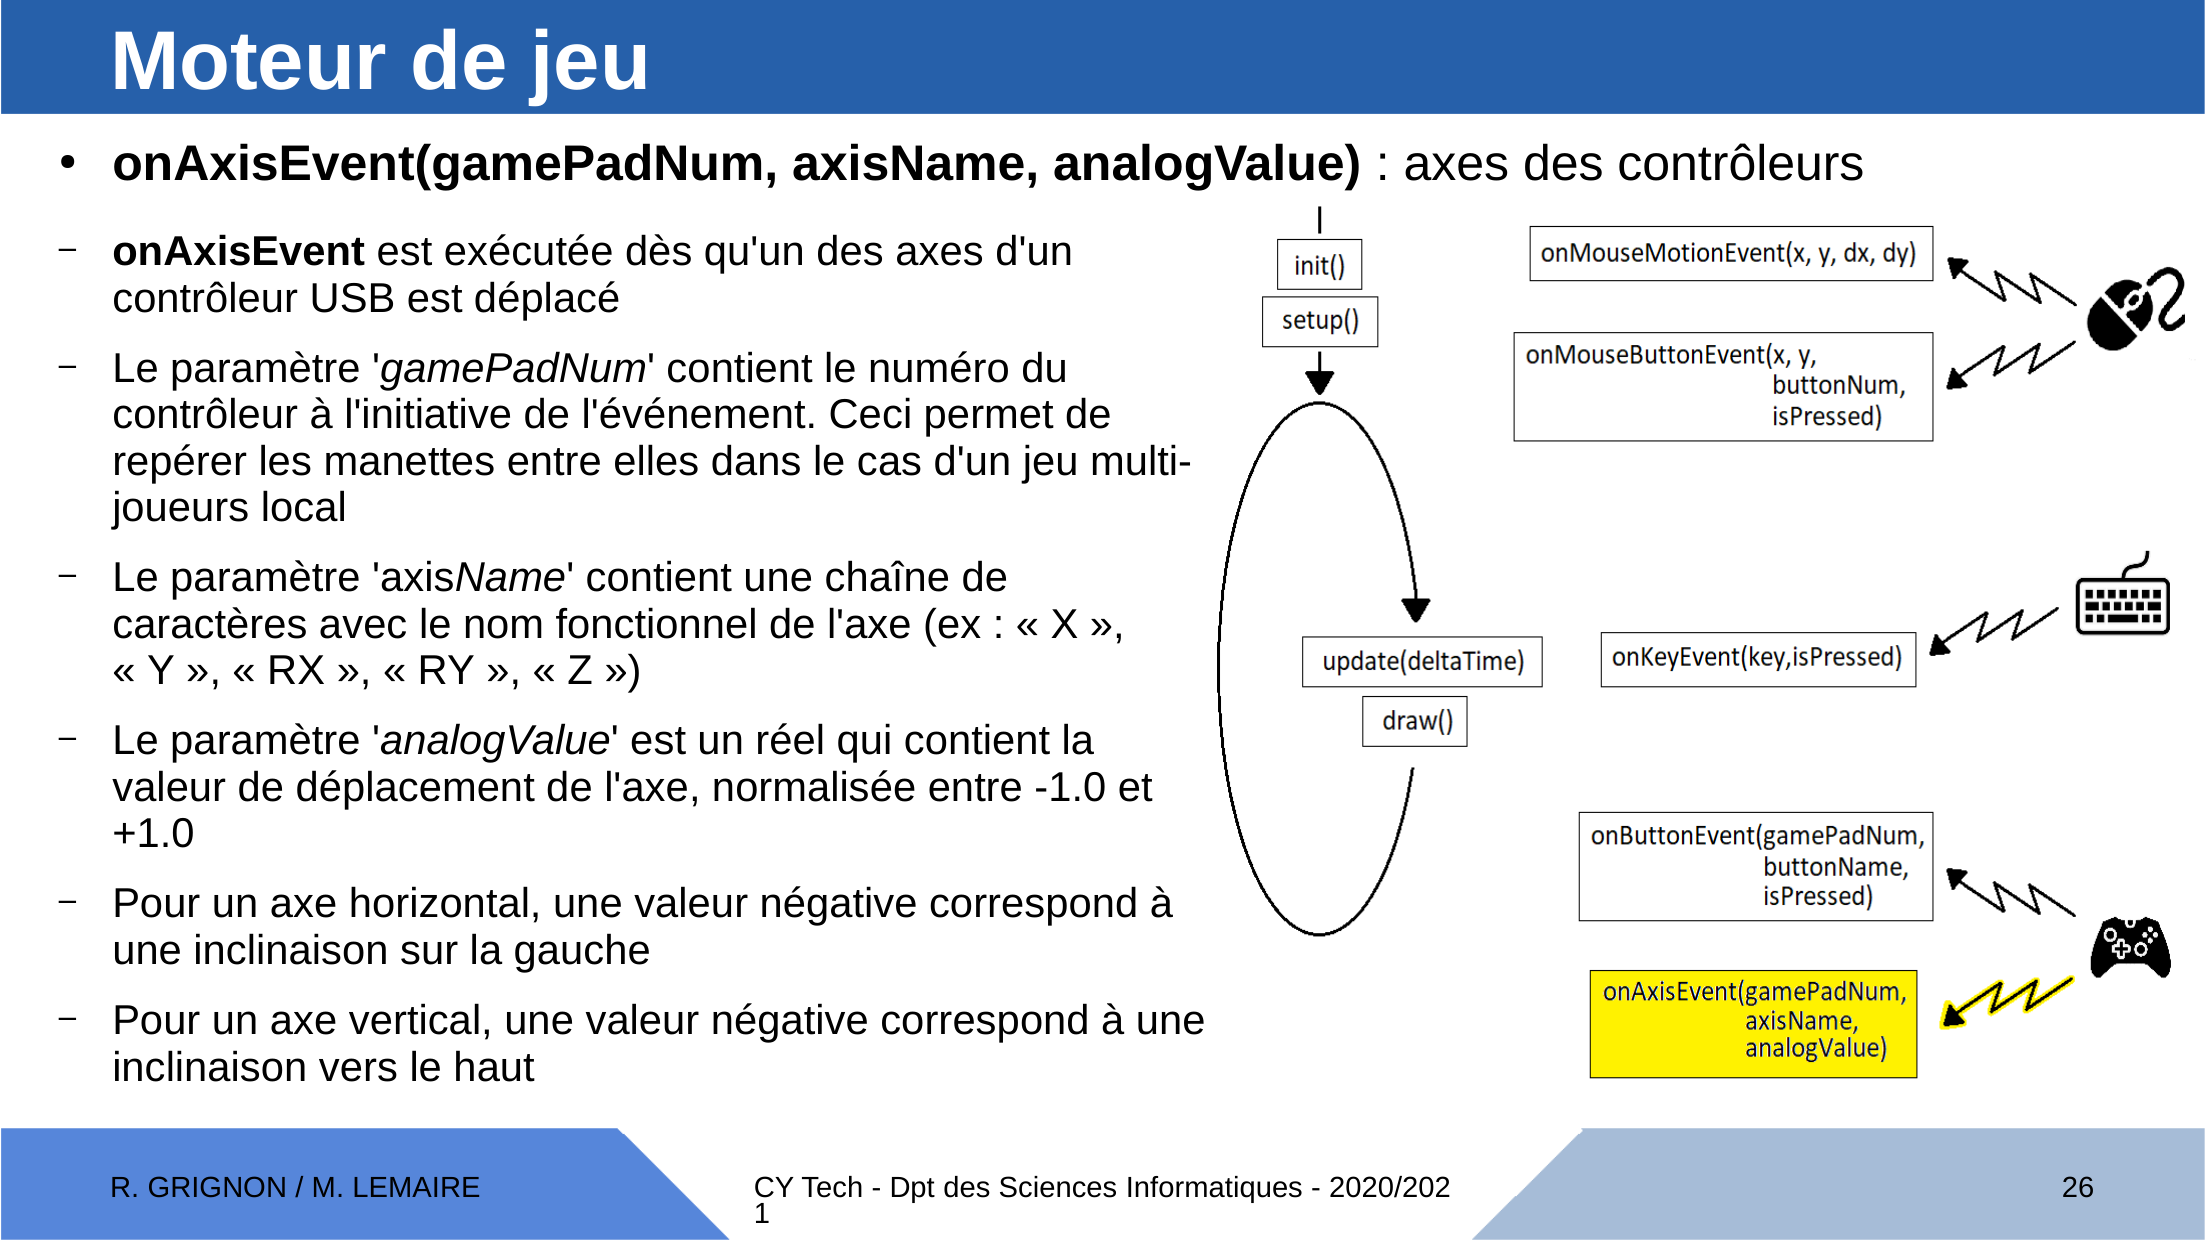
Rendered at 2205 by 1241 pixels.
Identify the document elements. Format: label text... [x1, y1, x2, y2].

picture [0, 0, 2205, 1241]
list onAxisEvent est exécutée dès qu'un des axes d'un contrôleur USB est déplacé Le paramètre 'gamePadNum' contient le numéro du contrôleur à l'initiative de l'événement. Ceci permet de repérer les manettes entre elles dans le cas d'un jeu multi-joueurs local Le paramètre 'axisName' contient une chaîne de caractères avec le nom fonctionnel de l'axe (ex : « X », « Y », « RX », « RY », « Z ») Le paramètre 'analogValue' est un réel qui contient la valeur de déplacement de l'axe, normalisée entre -1.0 et +1.0 Pour un axe horizontal, une valeur négative correspond à une inclinaison sur la gauche Pour un axe vertical, une valeur négative correspond à une inclinaison vers le haut [0, 298, 1207, 1106]
list onAxisEvent(gamePadNum, axisName, analogValue) : axes des contrôleurs [41, 205, 1210, 309]
title Moteur de jeu [110, 49, 2095, 205]
